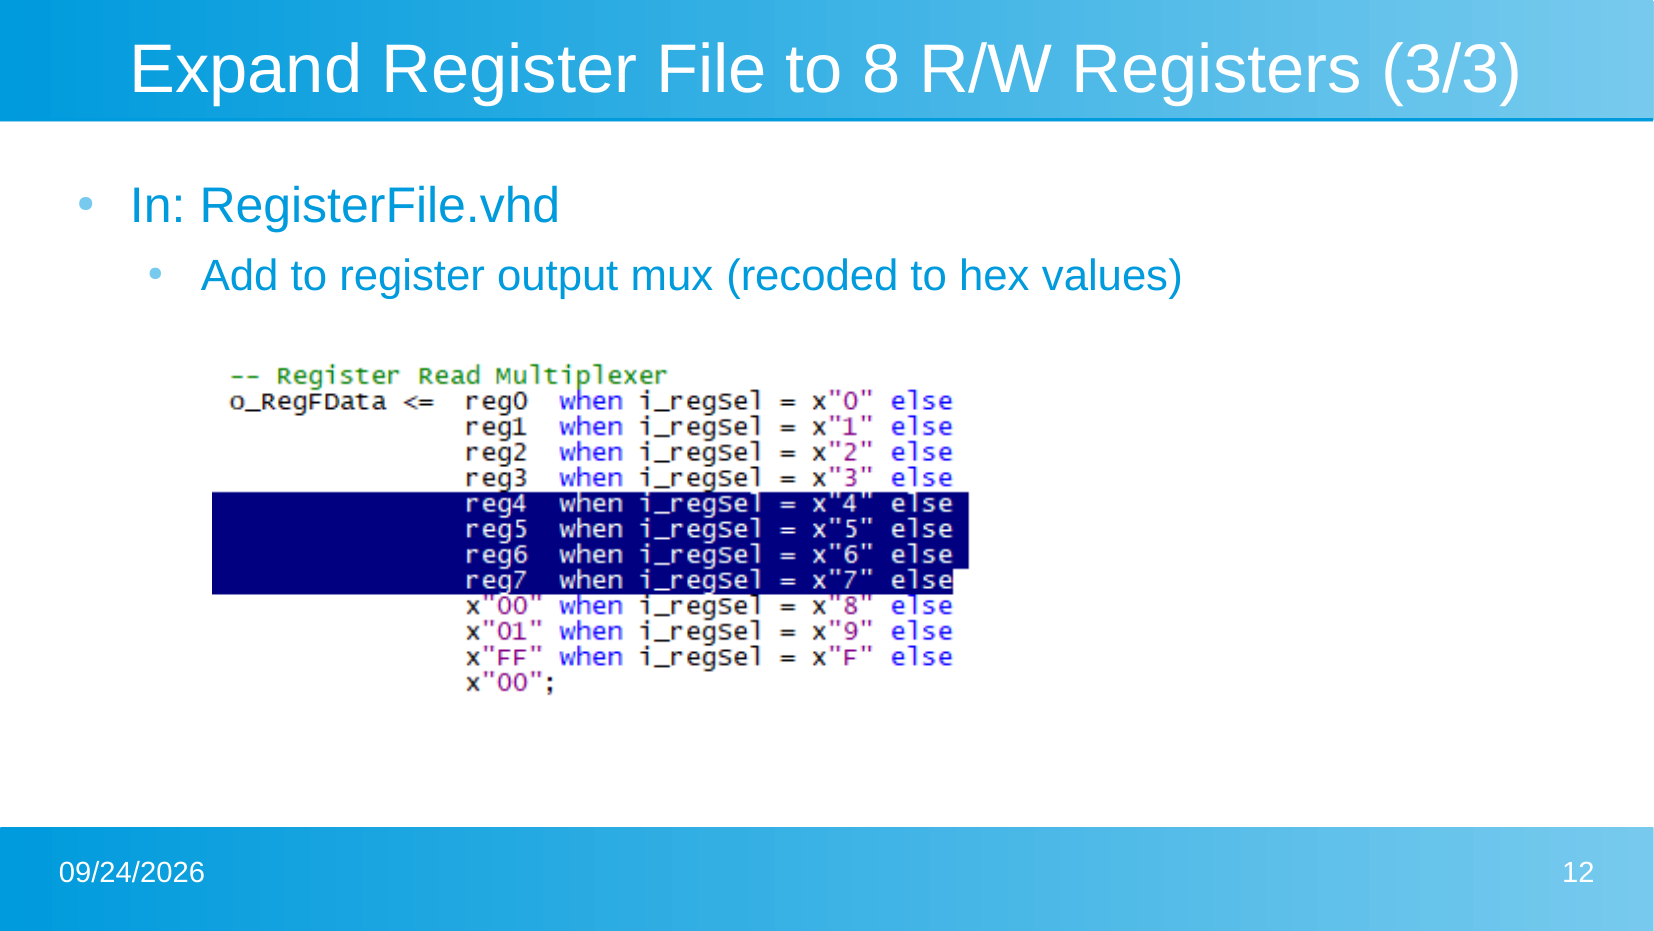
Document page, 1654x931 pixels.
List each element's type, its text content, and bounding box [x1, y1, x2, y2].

list In: RegisterFile.vhd Add to register output mux (recoded to hex values) [59, 177, 1595, 338]
title Expand Register File to 8 R/W Registers (3/3) [59, 29, 1595, 108]
picture [212, 345, 983, 713]
